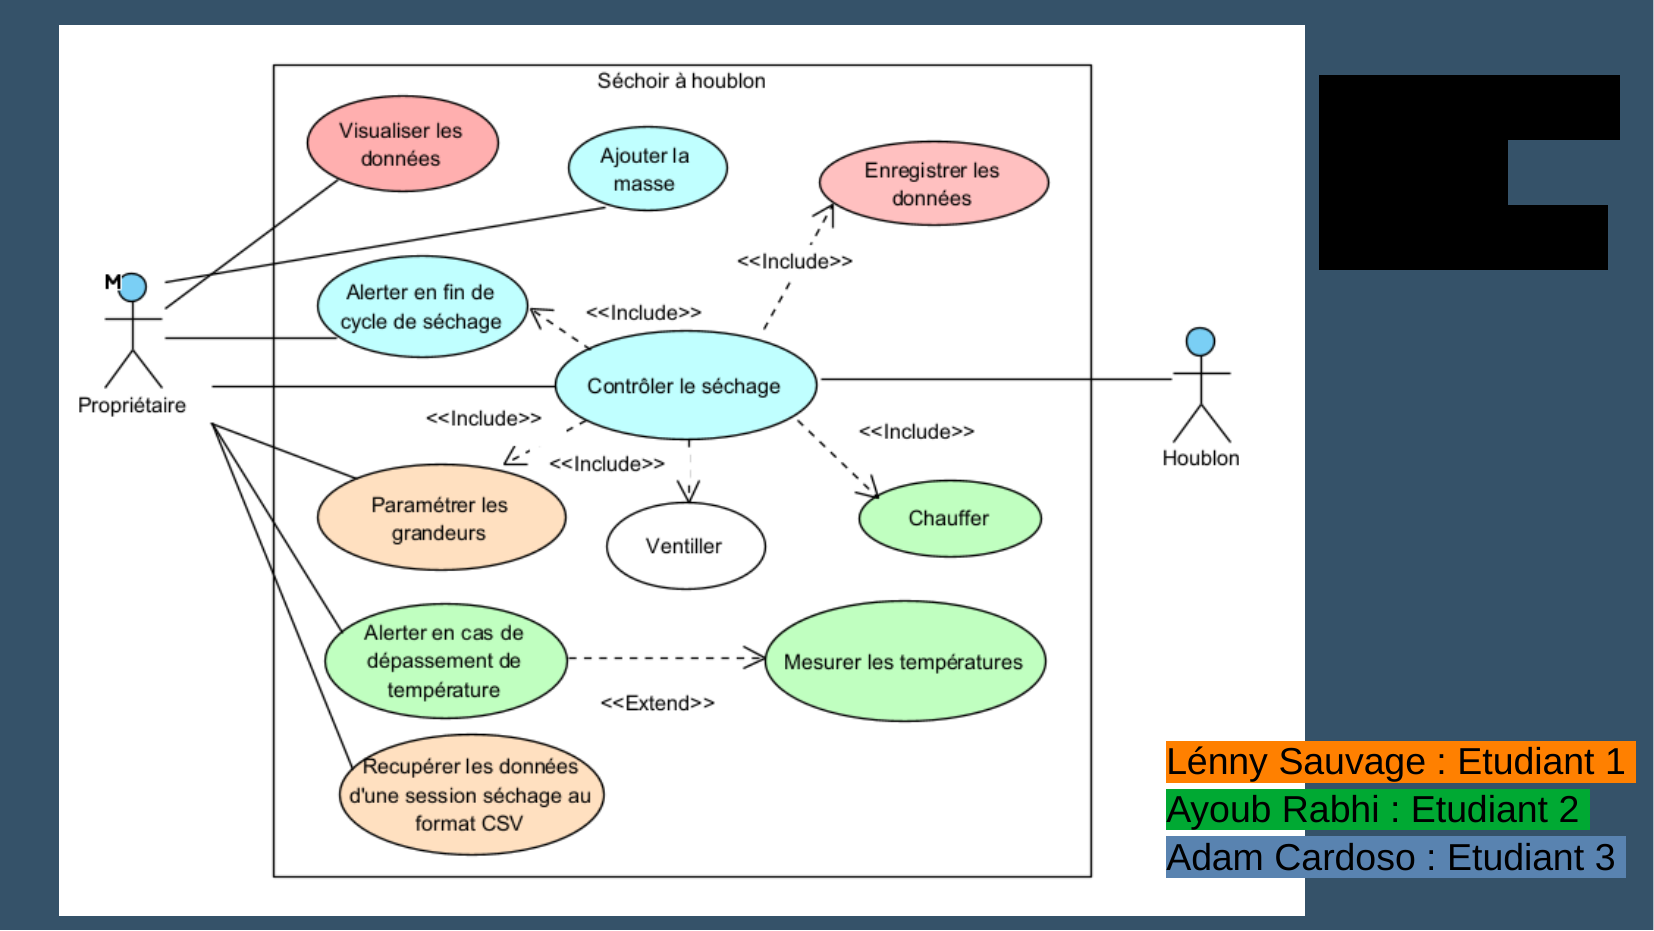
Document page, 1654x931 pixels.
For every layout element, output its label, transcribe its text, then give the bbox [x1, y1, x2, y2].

picture [59, 25, 1305, 916]
text_box Lénny Sauvage : Etudiant 1 Ayoub Rabhi : Etudiant 2 Adam Cardoso : Etudiant 3 [1151, 733, 1654, 886]
text_box Diagramme de cas d’utilisation [1304, 67, 1654, 343]
